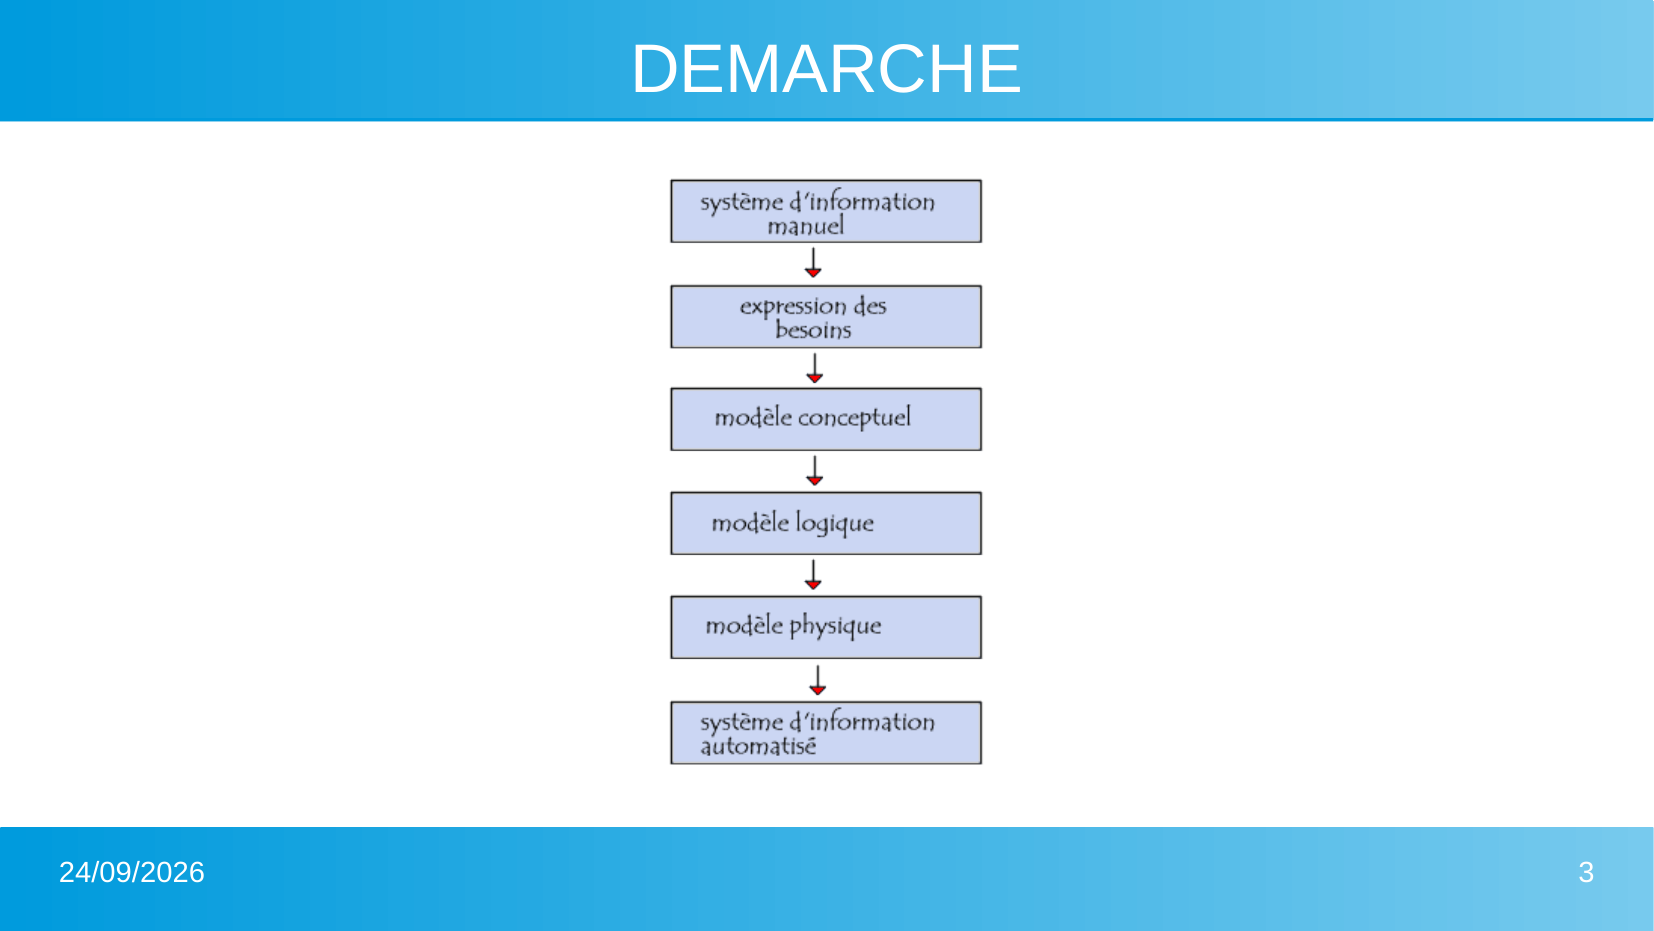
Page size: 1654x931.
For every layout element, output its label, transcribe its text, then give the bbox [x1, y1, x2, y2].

title DEMARCHE [59, 29, 1595, 108]
picture [668, 177, 985, 768]
